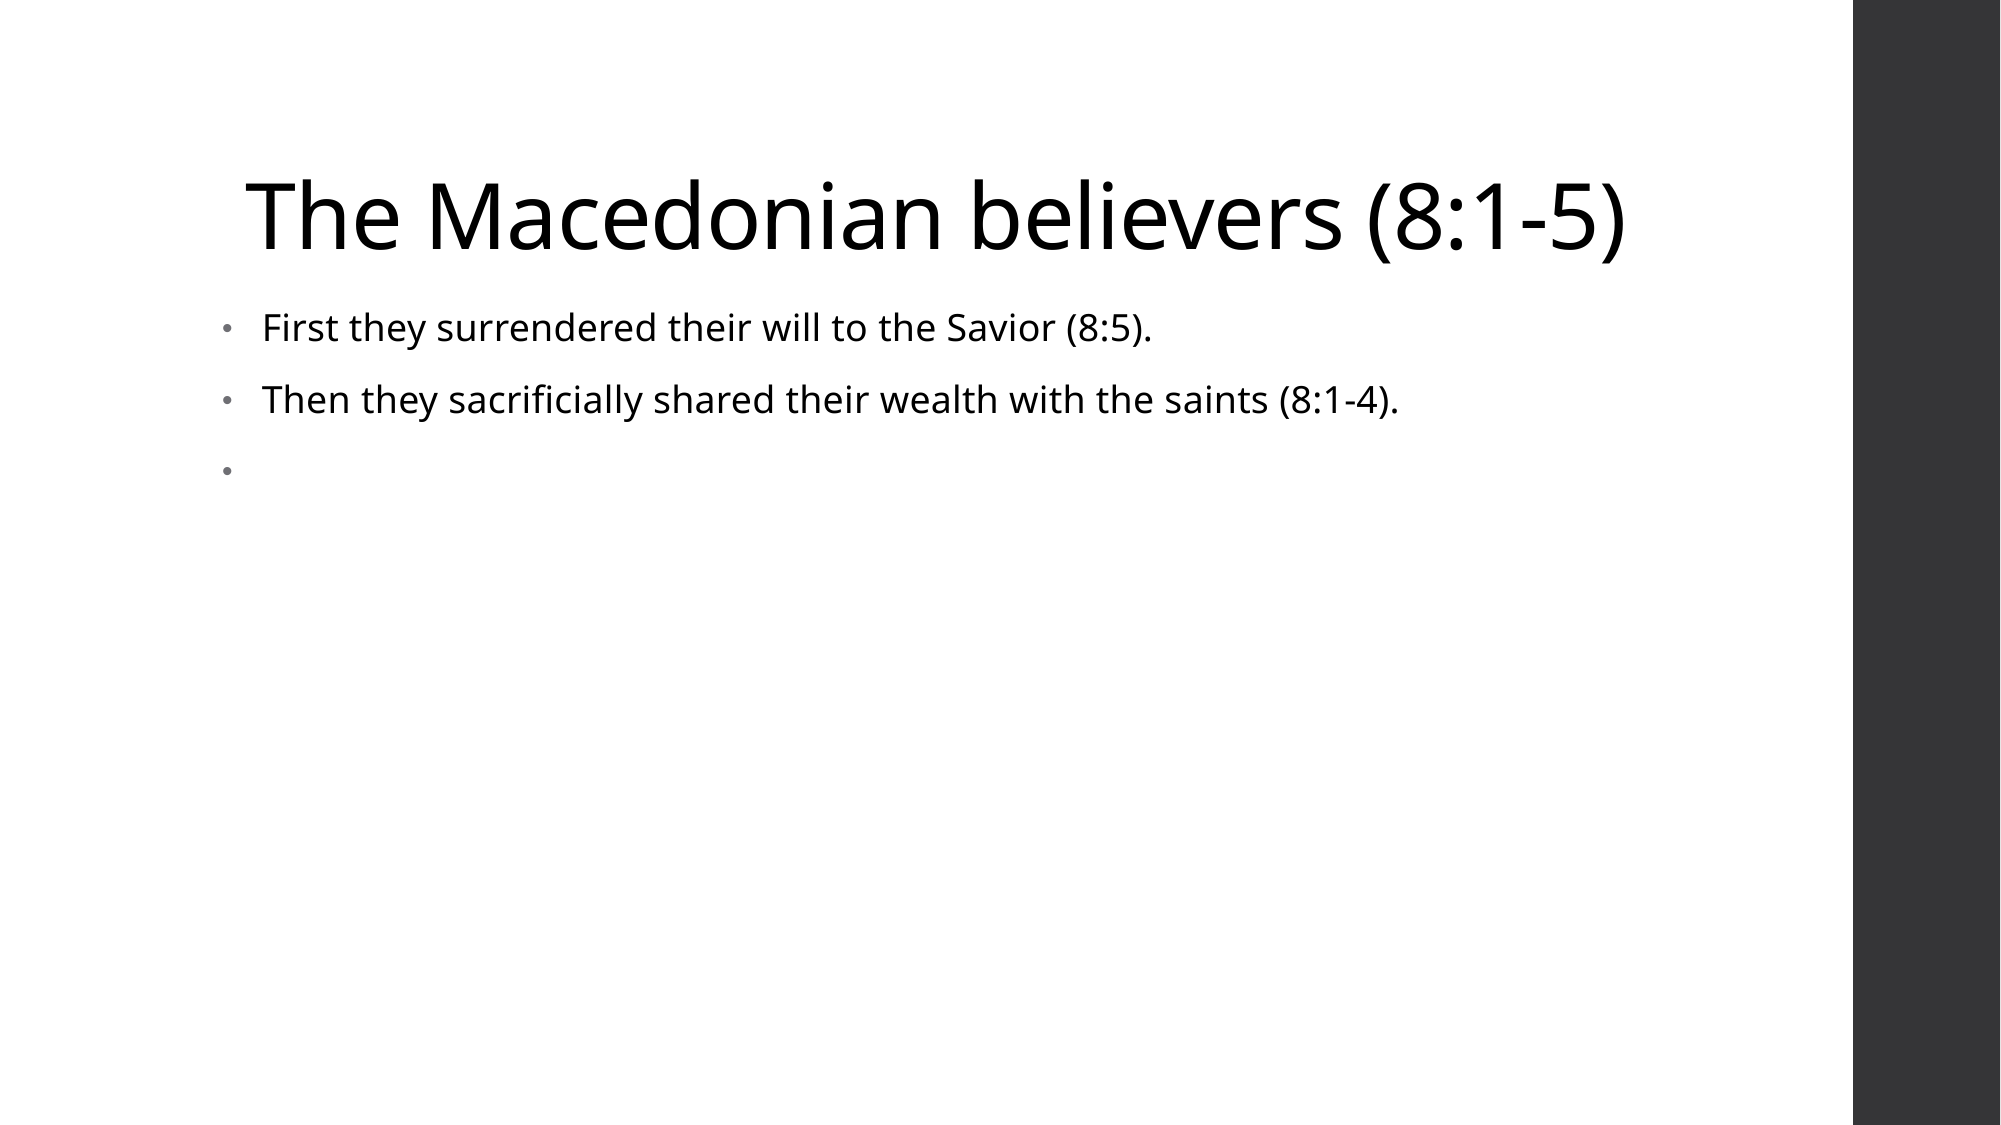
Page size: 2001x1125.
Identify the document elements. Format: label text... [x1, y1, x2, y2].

list First they surrendered their will to the Savior (8:5). Then they sacrificially shared their wealth with the saints (8:1-4). [206, 299, 1617, 1014]
title The Macedonian believers (8:1-5) [206, 60, 1797, 278]
